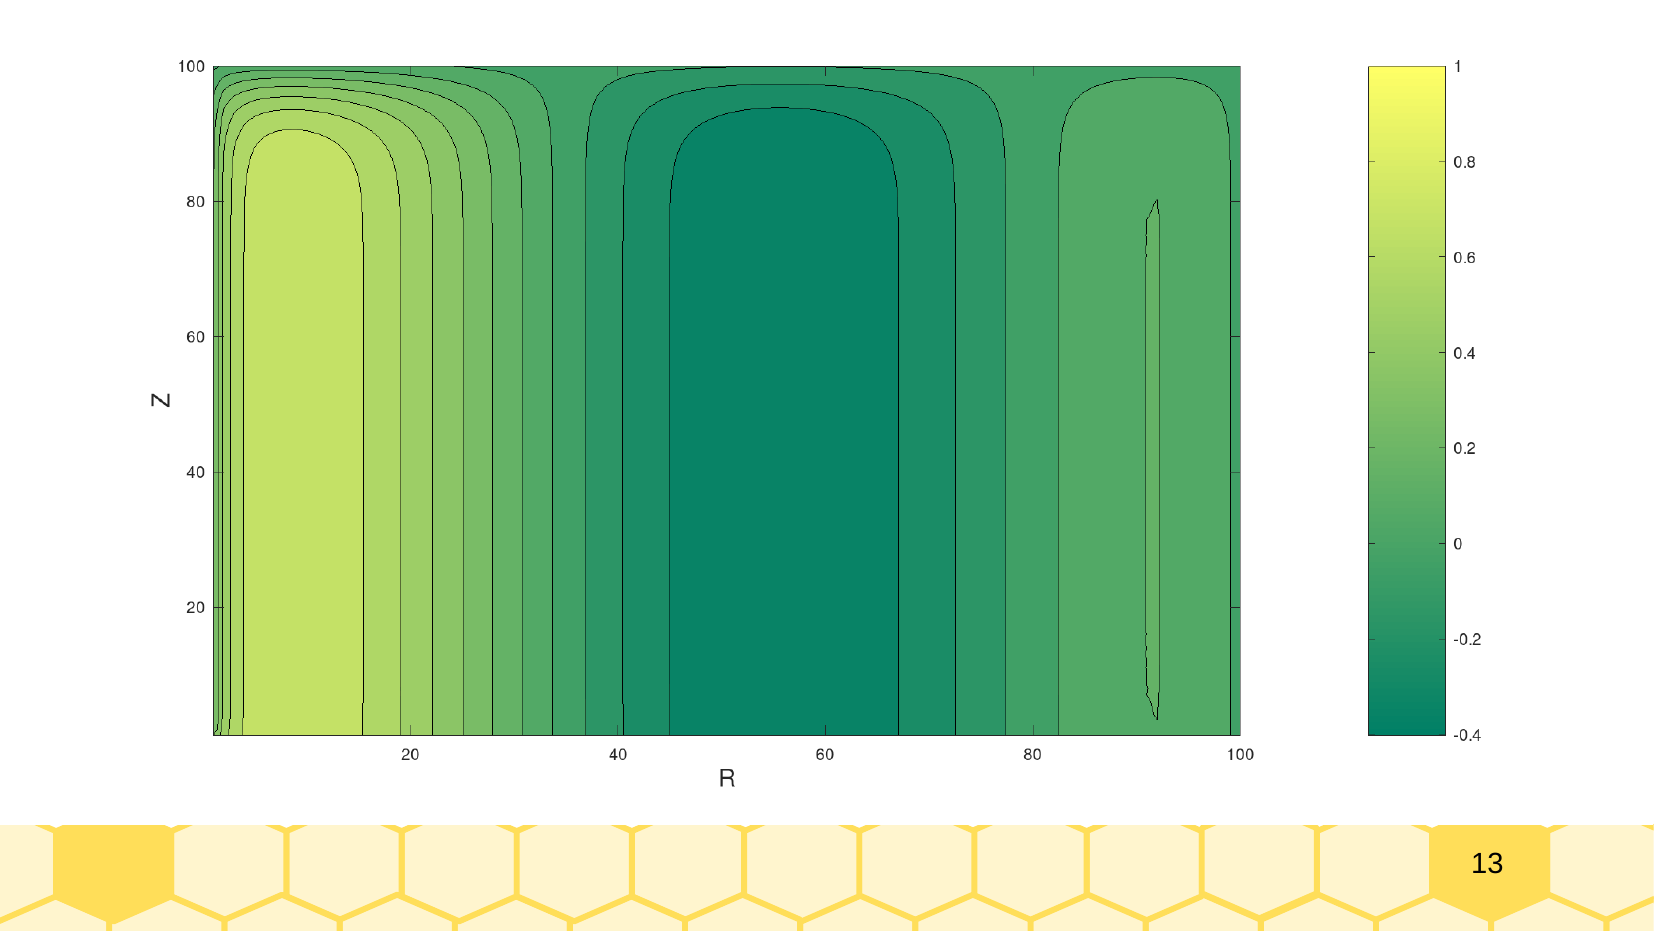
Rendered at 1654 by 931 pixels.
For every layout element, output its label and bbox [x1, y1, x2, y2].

picture [0, 4, 1653, 826]
